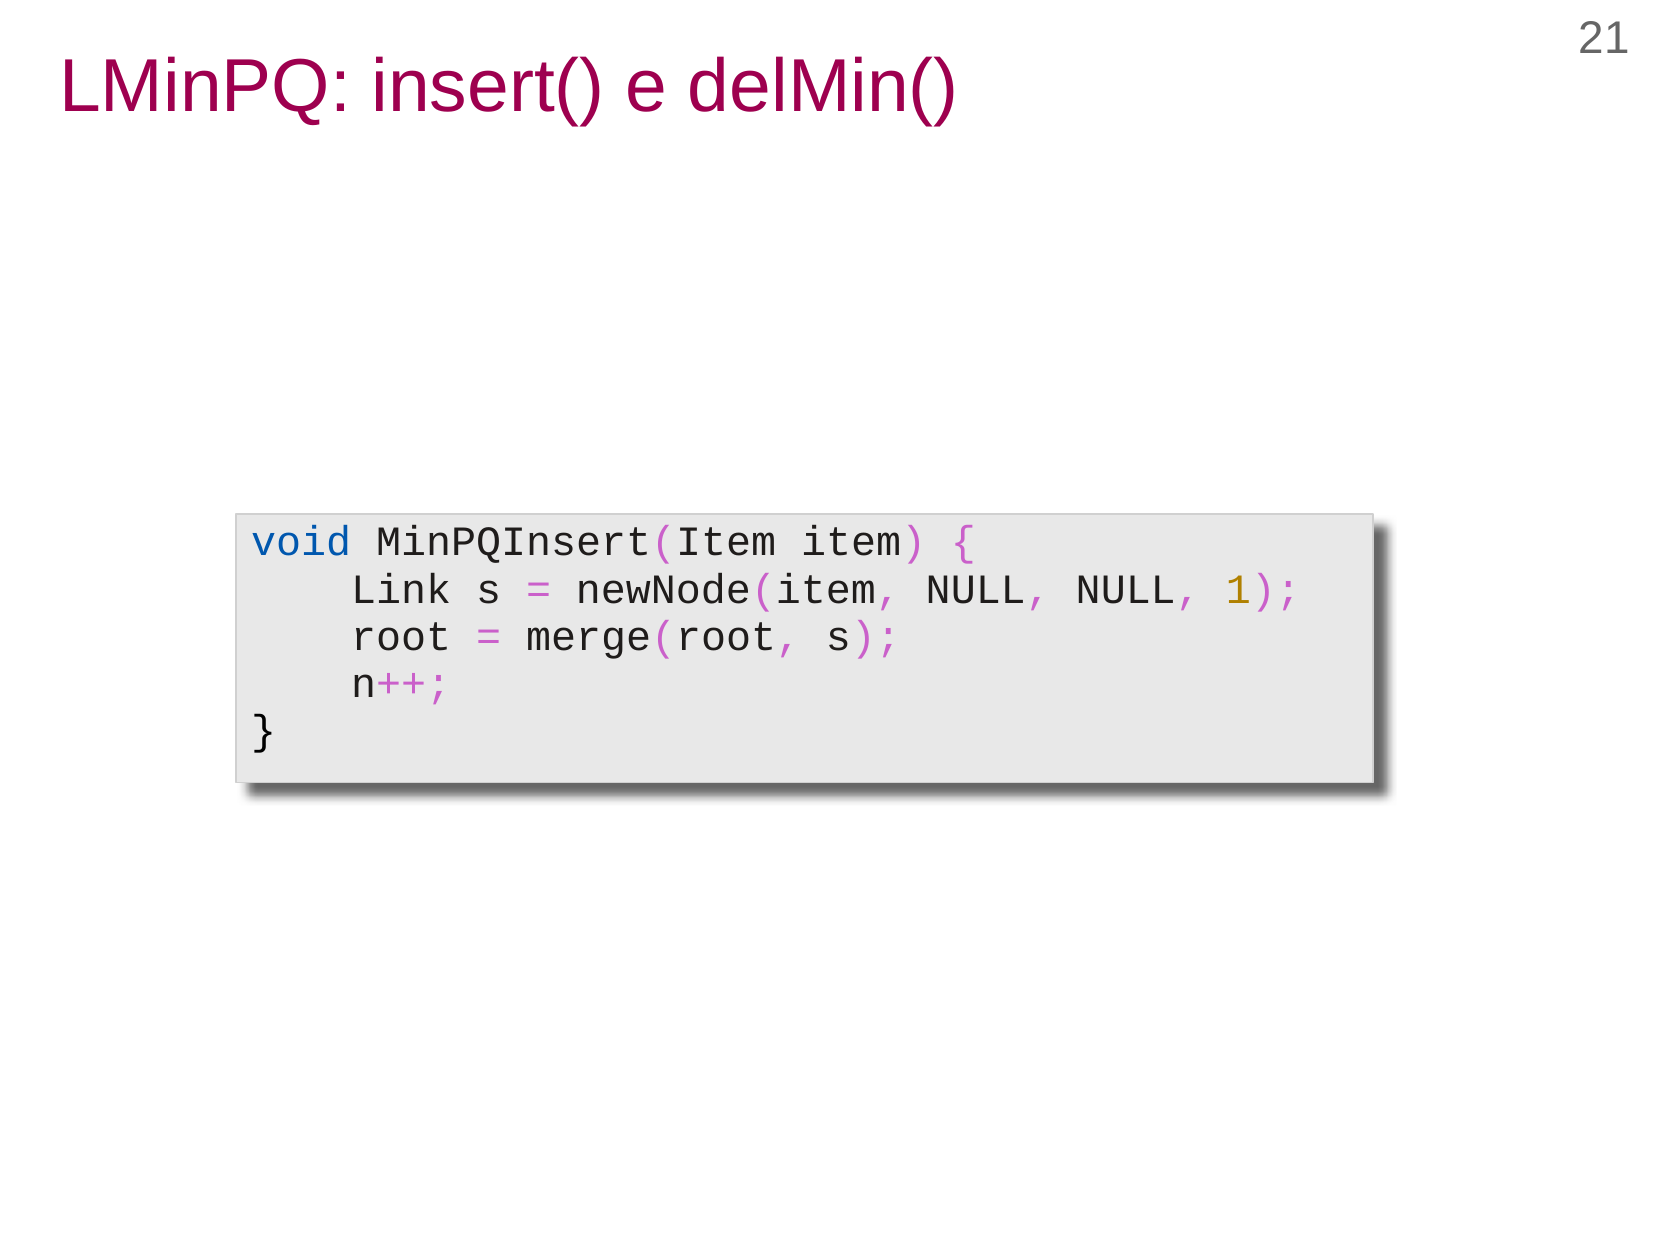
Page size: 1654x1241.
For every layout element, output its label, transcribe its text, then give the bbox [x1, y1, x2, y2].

text_box void MinPQInsert(Item item) { Link s = newNode(item, NULL, NULL, 1); root = merge(root, s); n++; } [236, 513, 1374, 783]
title LMinPQ: insert() e delMin() [59, 29, 1595, 148]
